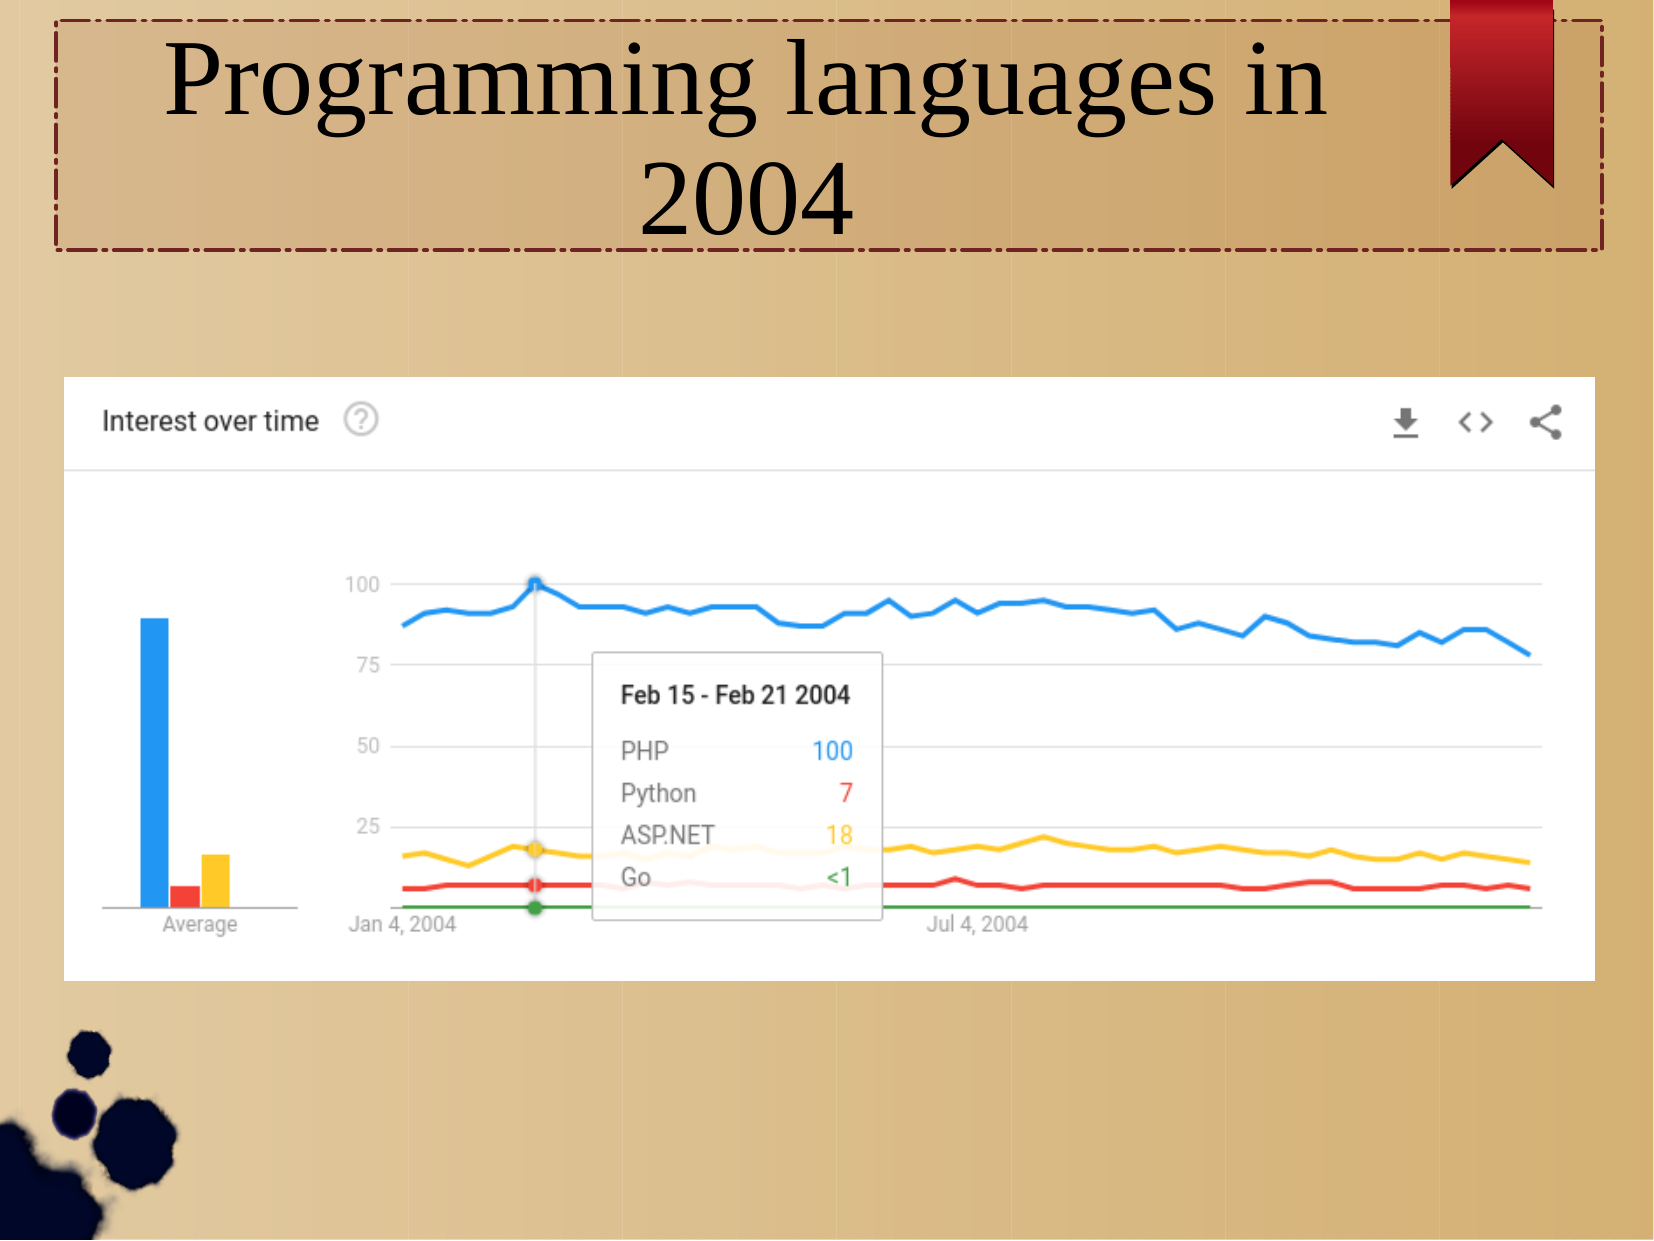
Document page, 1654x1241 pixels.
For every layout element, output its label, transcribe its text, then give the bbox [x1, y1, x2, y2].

title Programming languages in 2004 [82, 17, 1412, 258]
picture [64, 377, 1595, 981]
